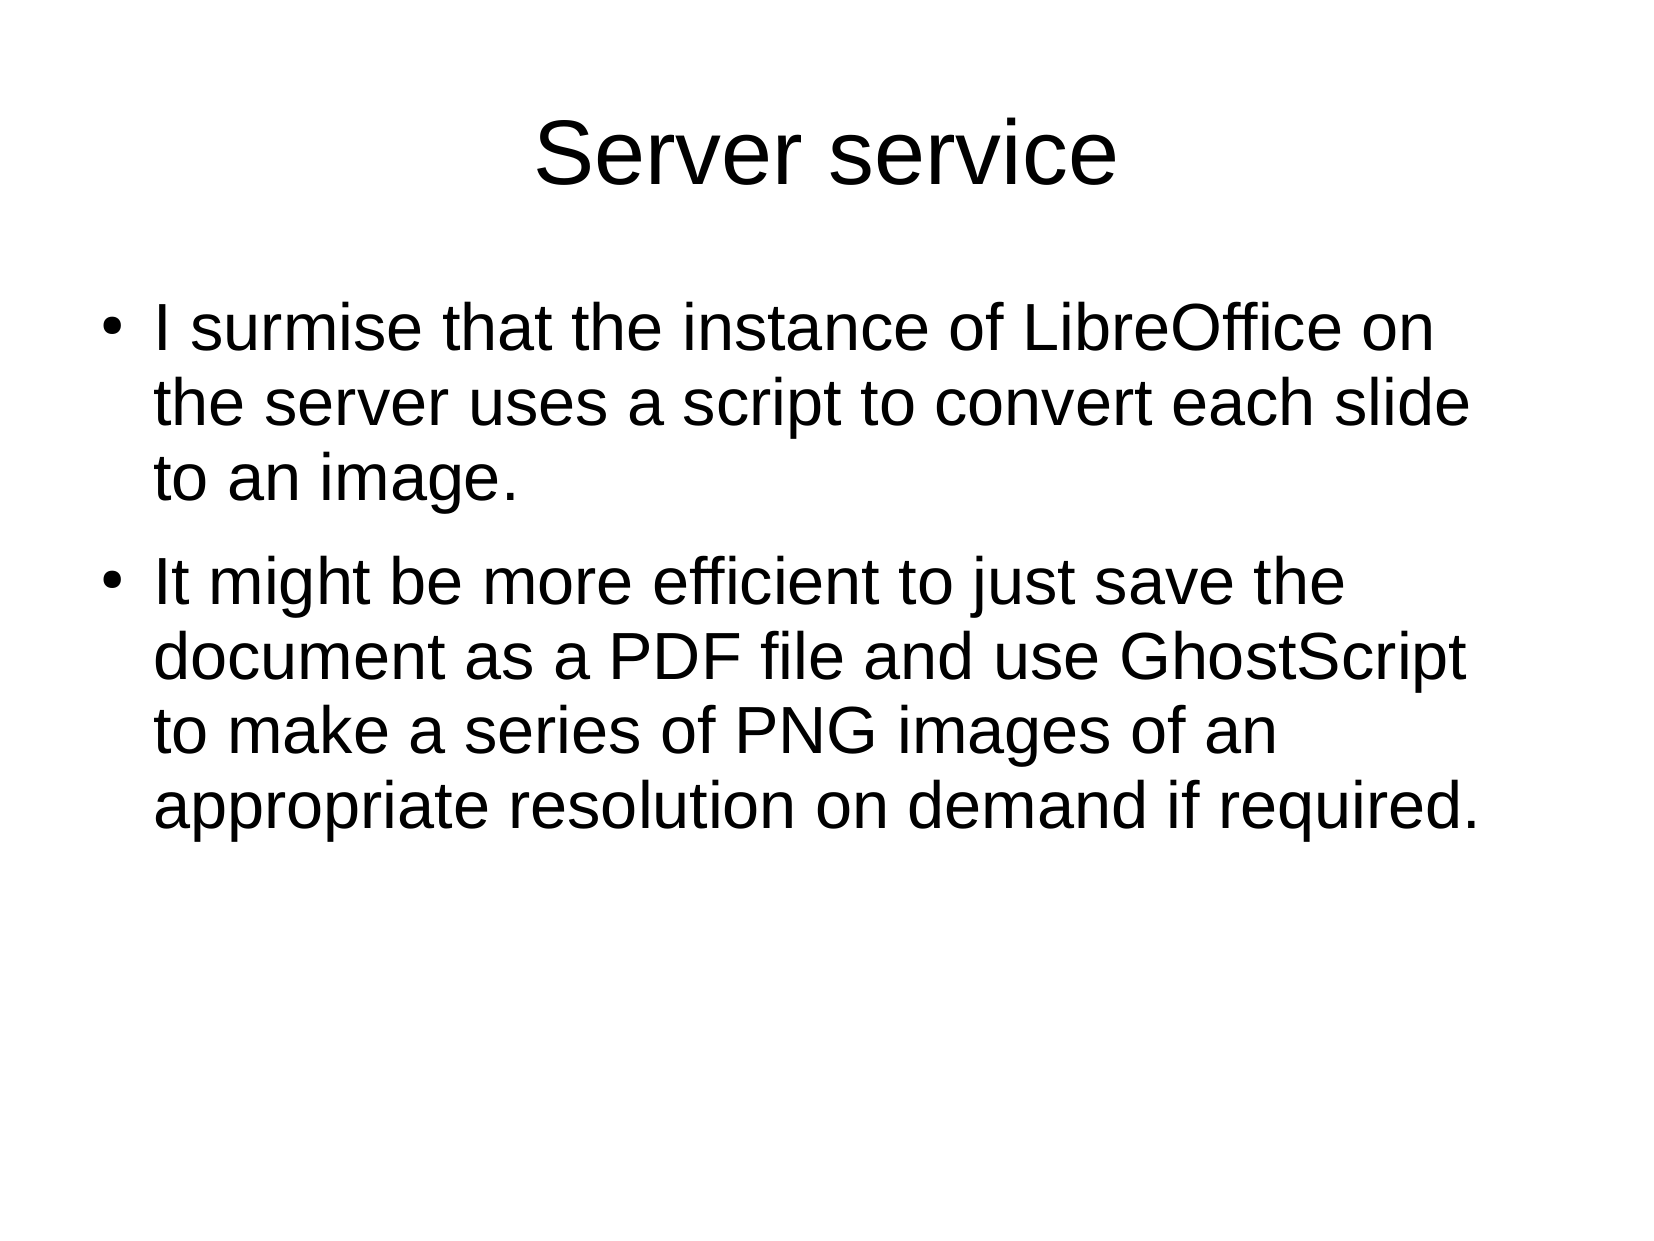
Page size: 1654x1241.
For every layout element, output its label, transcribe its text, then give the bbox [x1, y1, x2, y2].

list I surmise that the instance of LibreOffice on the server uses a script to convert each slide to an image. It might be more efficient to just save the document as a PDF file and use GhostScript to make a series of PNG images of an appropriate resolution on demand if required. [82, 290, 1538, 1010]
title Server service [82, 44, 1571, 262]
